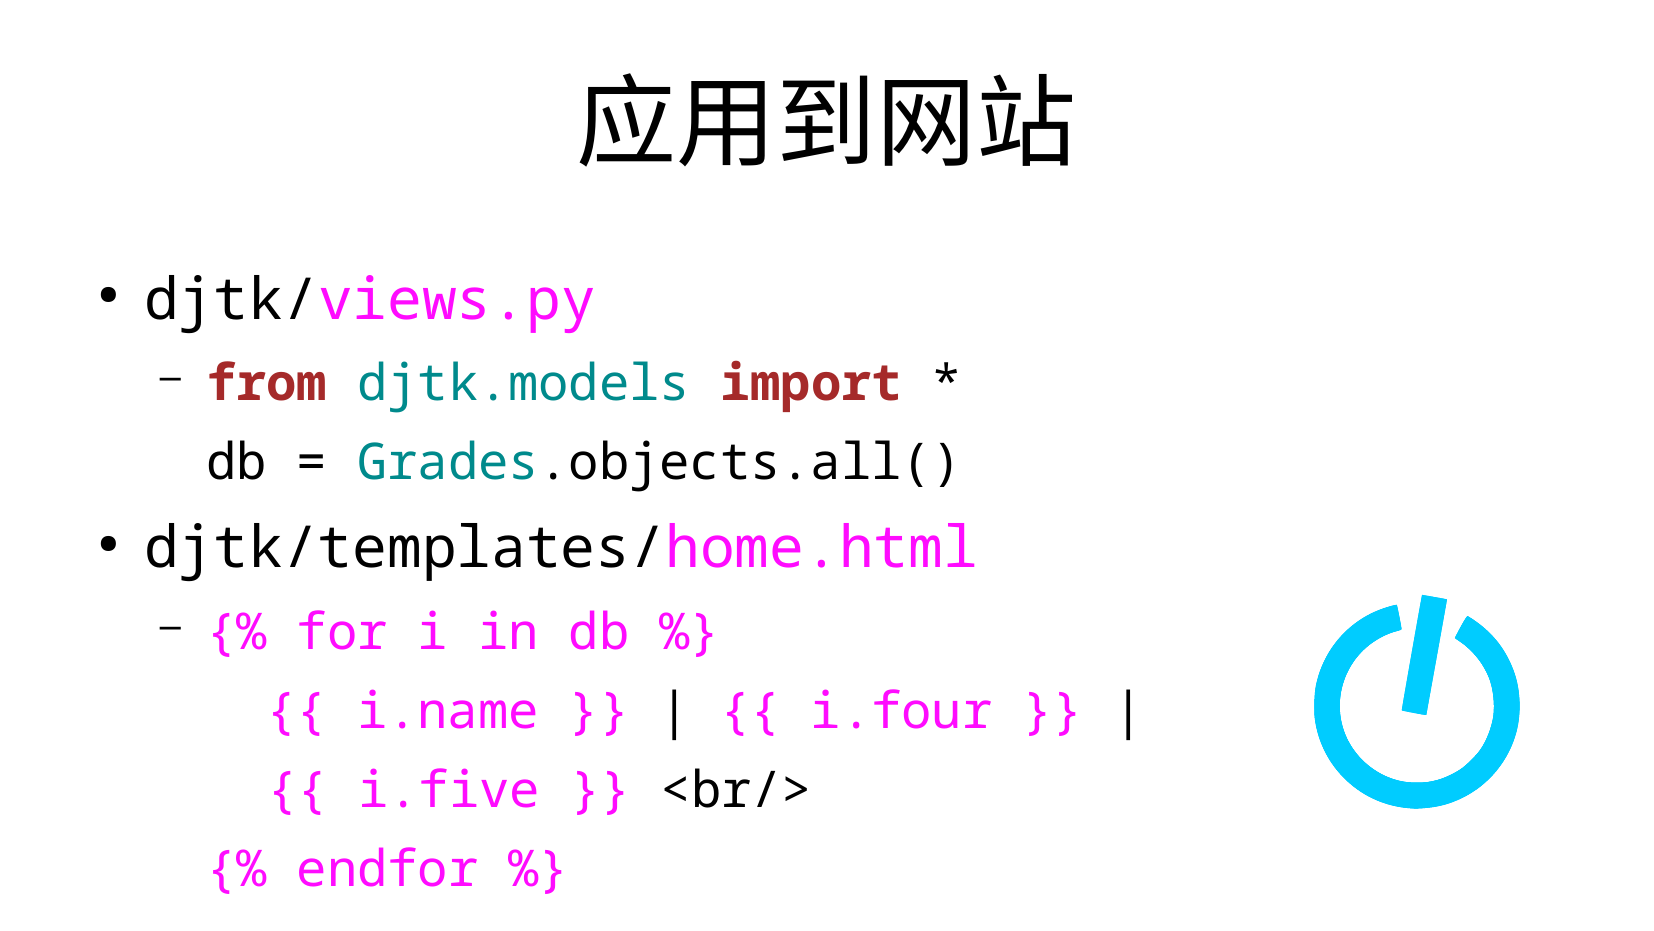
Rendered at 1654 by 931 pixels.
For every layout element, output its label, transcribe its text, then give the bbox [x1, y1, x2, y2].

title 应用到网站 [82, 37, 1571, 193]
list djtk/views.py from djtk.models import * db = Grades.objects.all() djtk/templates/home.html {% for i in db %} {{ i.name }} | {{ i.four }} | {{ i.five }} <br/> {% endfor %} [82, 217, 1571, 910]
